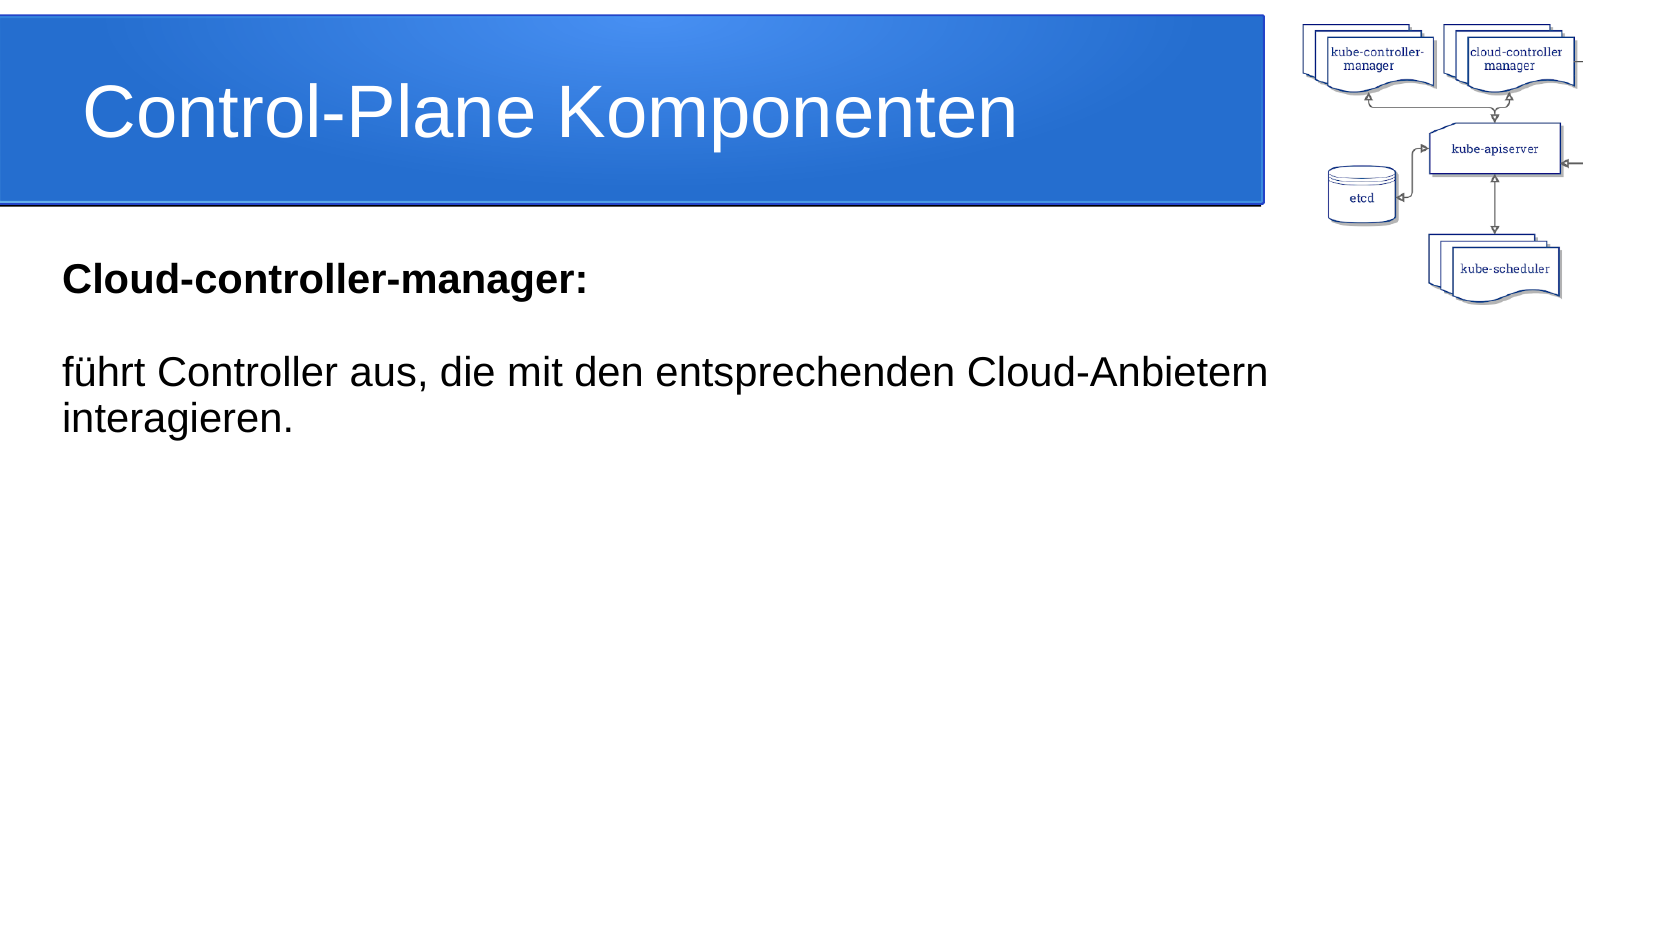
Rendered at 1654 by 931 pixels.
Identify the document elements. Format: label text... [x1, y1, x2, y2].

title Control-Plane Komponenten [82, 35, 1235, 189]
text_box Cloud-controller-manager: führt Controller aus, die mit den entsprechenden Cloud-Anbietern interagieren. [47, 248, 1312, 589]
picture [1299, 18, 1583, 308]
